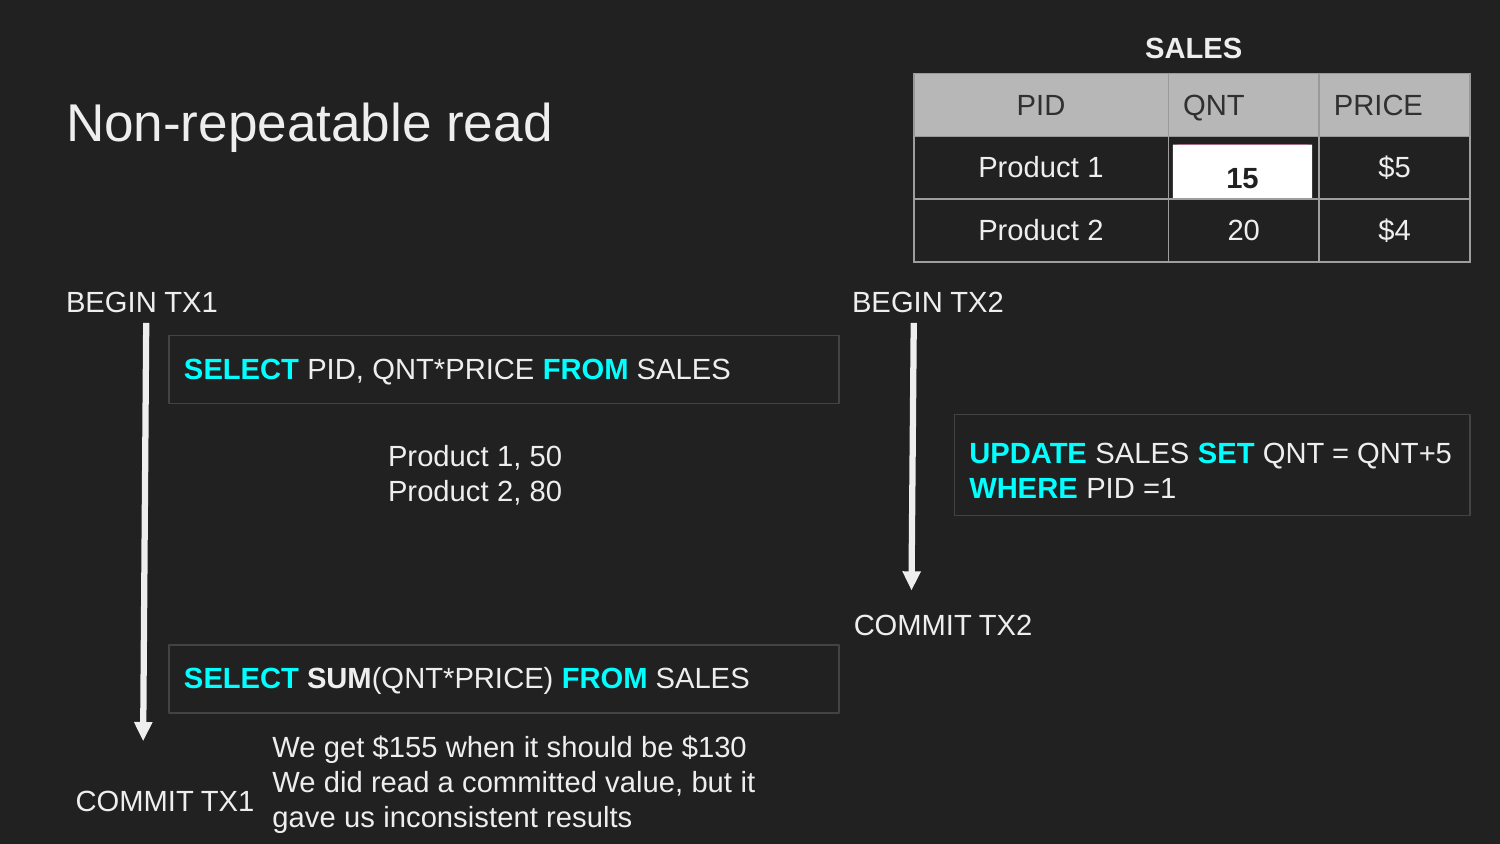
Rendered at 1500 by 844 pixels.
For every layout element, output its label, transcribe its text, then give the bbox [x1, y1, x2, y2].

text_box COMMIT TX1 [60, 767, 278, 821]
text_box SELECT SUM(QNT*PRICE) FROM SALES [168, 644, 839, 714]
text_box UPDATE SALES SET QNT = QNT+5 WHERE PID =1 [954, 414, 1471, 516]
text_box We get $155 when it should be $130 We did read a committed value, but it gave us inconsistent results [257, 713, 838, 782]
table_cell $4 [1320, 200, 1469, 261]
text_box COMMIT TX2 [838, 591, 1056, 645]
table_cell 10 [1169, 137, 1318, 198]
text_box Product 1, 50 Product 2, 80 [373, 421, 579, 491]
text_box BEGIN TX1 [51, 267, 235, 322]
table_cell Product 2 [915, 200, 1168, 261]
title Non-repeatable read [51, 72, 624, 167]
text_box 15 [1172, 144, 1313, 198]
table_cell Product 1 [915, 137, 1168, 198]
table_cell $5 [1320, 137, 1469, 198]
table_header PID [915, 74, 1168, 136]
text_box SALES [1130, 13, 1280, 68]
table_header QNT [1169, 74, 1318, 136]
text_box BEGIN TX2 [837, 267, 1021, 322]
table_cell 20 [1169, 200, 1318, 261]
table_header PRICE [1320, 74, 1469, 136]
text_box SELECT PID, QNT*PRICE FROM SALES [168, 335, 839, 404]
